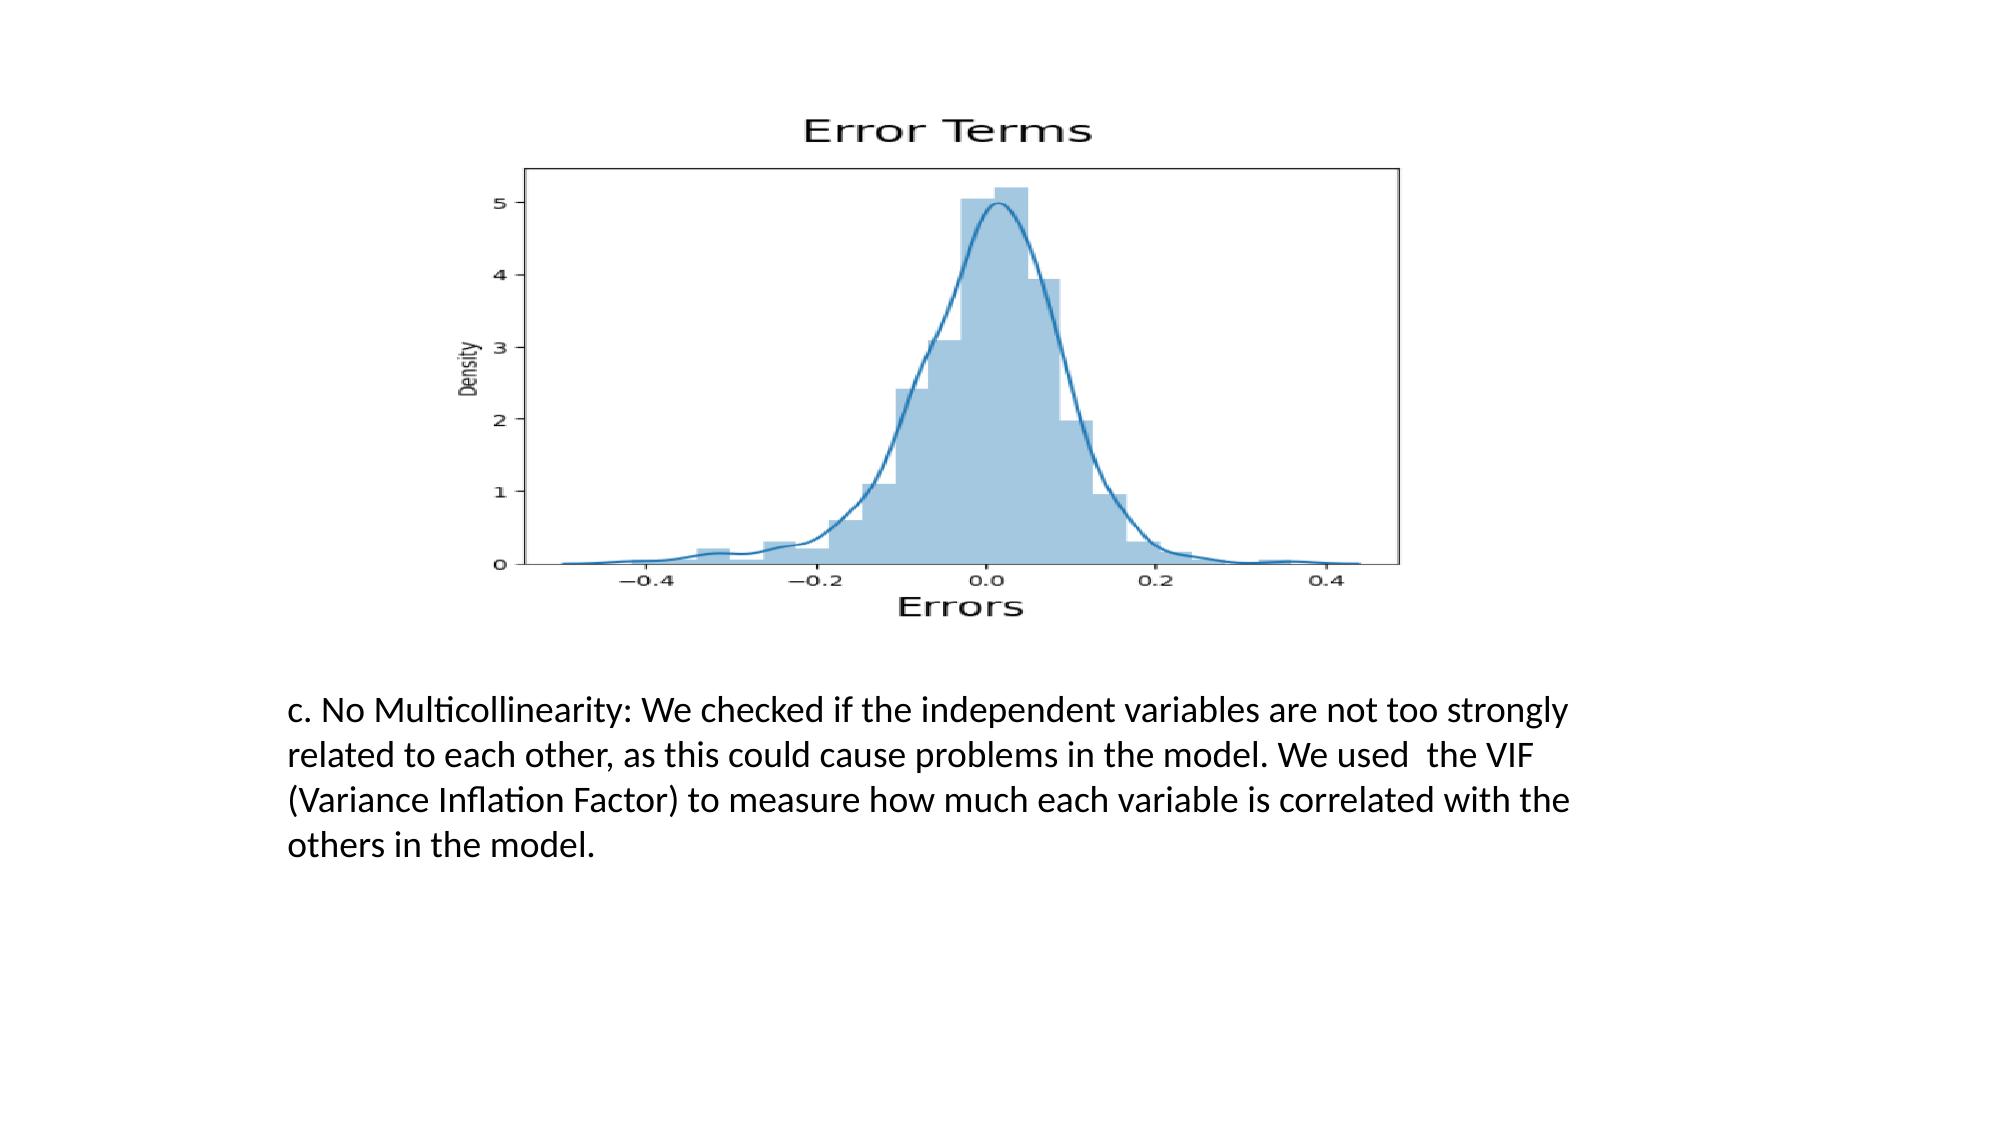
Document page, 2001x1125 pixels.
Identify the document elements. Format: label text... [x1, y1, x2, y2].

text_box c. No Multicollinearity: We checked if the independent variables are not too strongly related to each other, as this could cause problems in the model. We used the VIF (Variance Inflation Factor) to measure how much each variable is correlated with the others in the model. [272, 677, 1618, 875]
picture [443, 109, 1471, 621]
